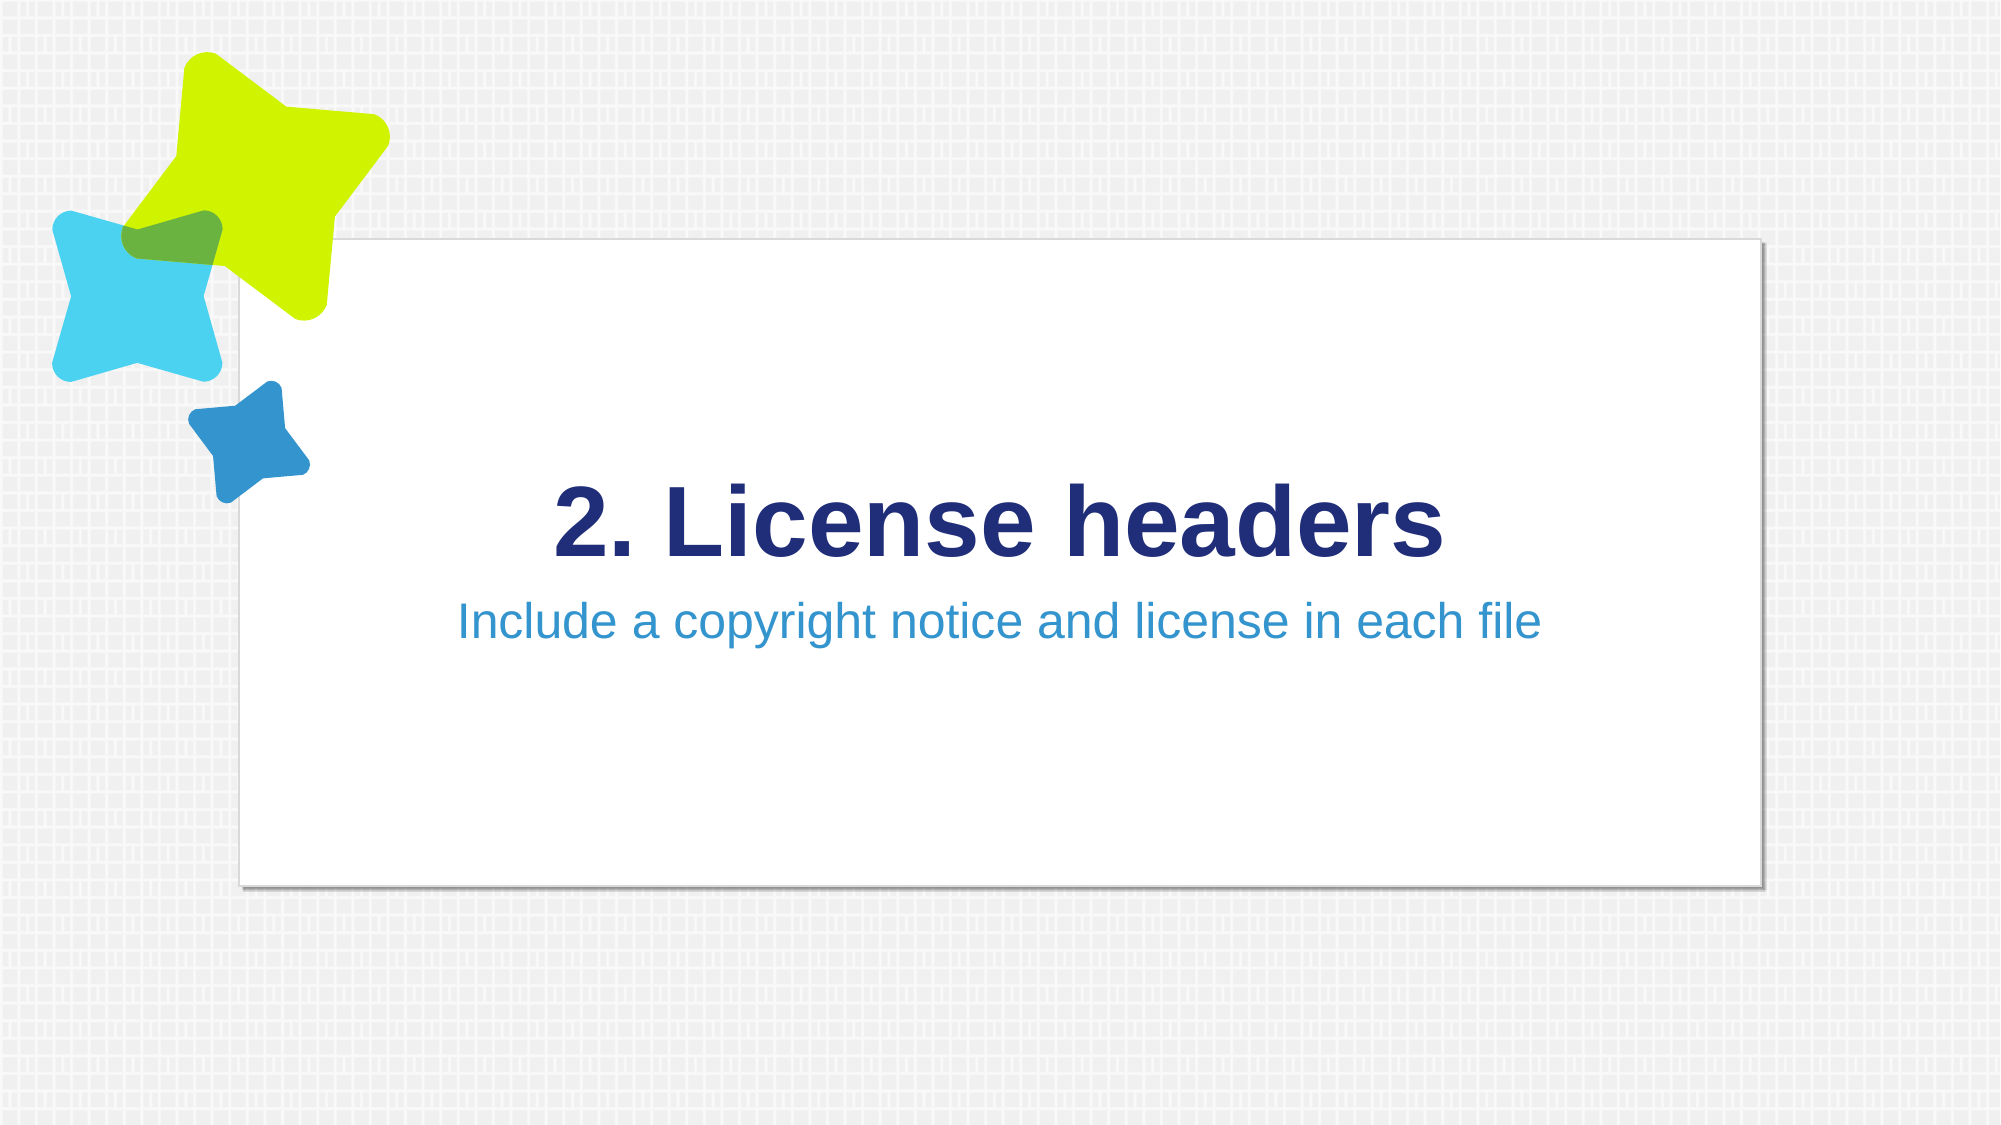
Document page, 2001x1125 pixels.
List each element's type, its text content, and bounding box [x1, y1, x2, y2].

list 2. License headers [358, 448, 1642, 581]
picture [0, 0, 2001, 1125]
list Include a copyright notice and license in each file [358, 581, 1642, 644]
